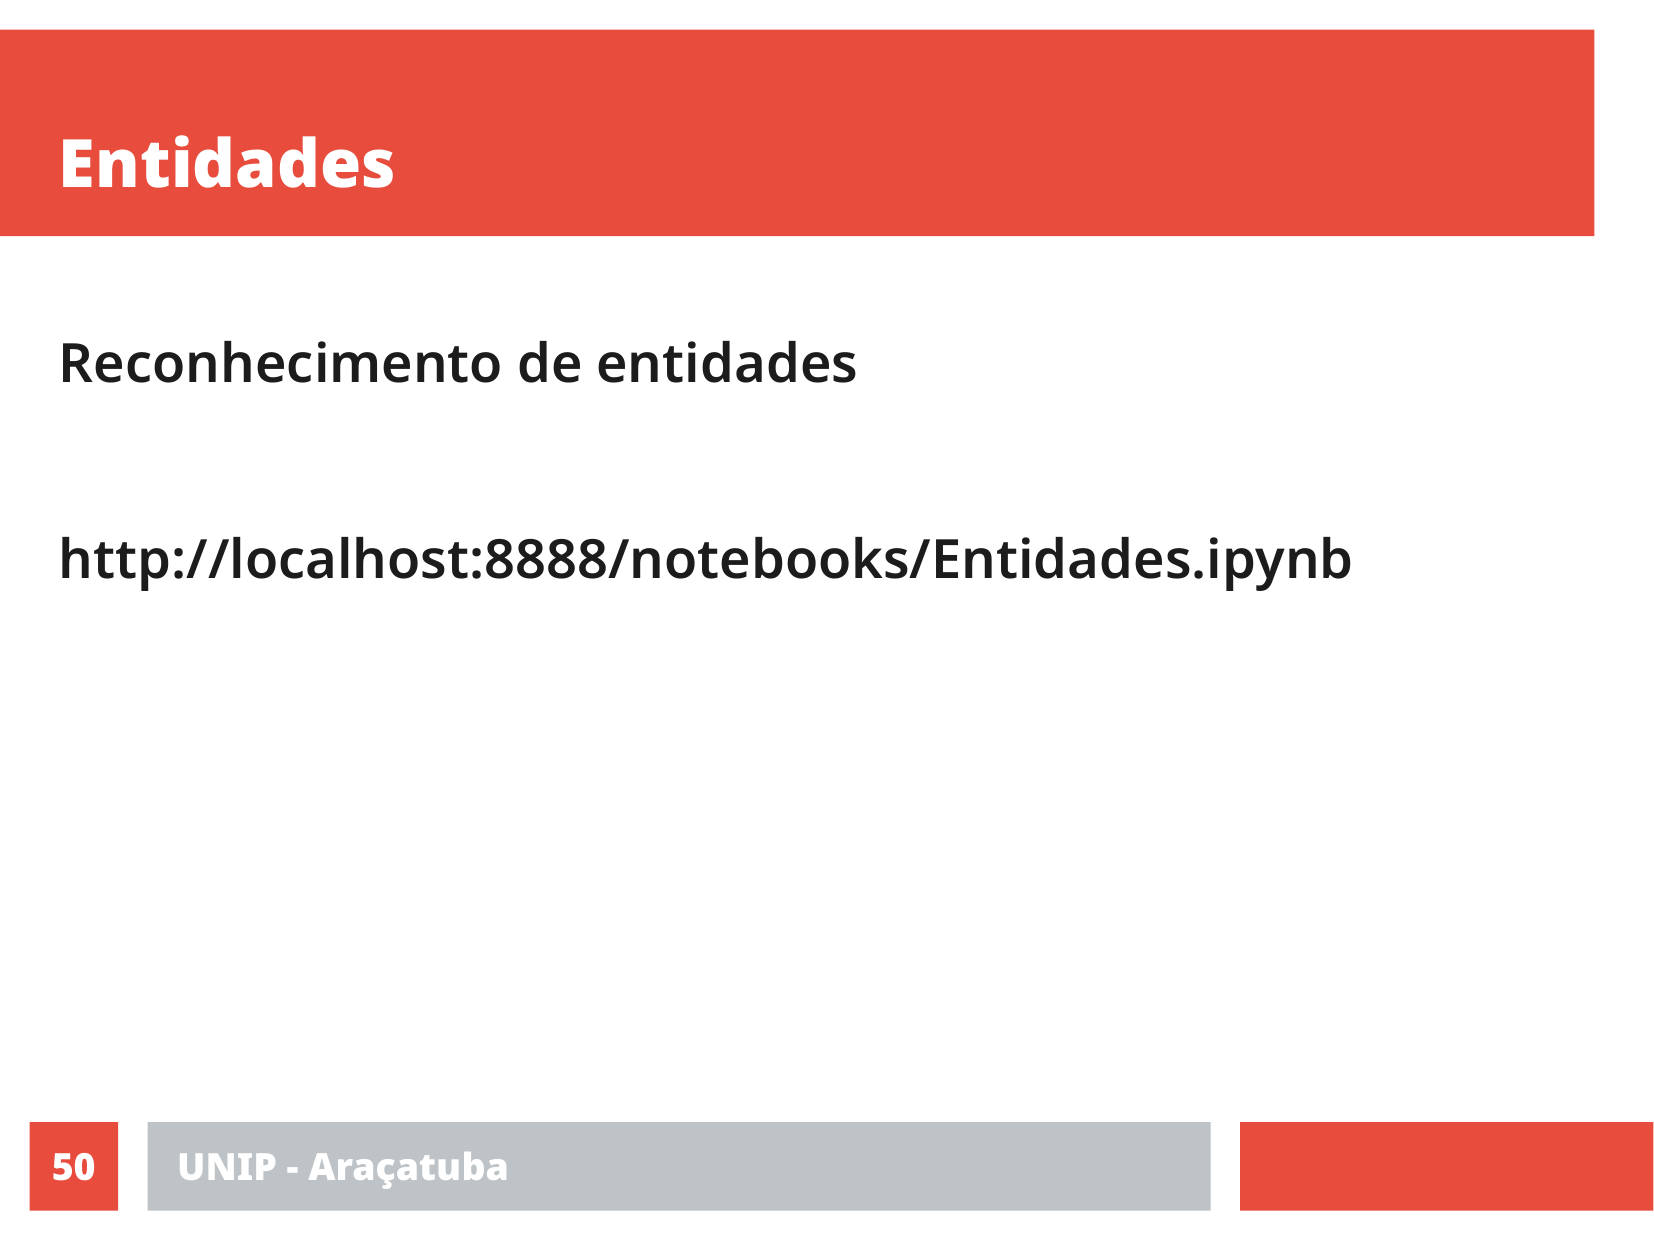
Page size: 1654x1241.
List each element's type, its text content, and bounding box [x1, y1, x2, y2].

list Reconhecimento de entidades http://localhost:8888/notebooks/Entidades.ipynb [59, 324, 1565, 1093]
title Entidades [59, 59, 1595, 207]
